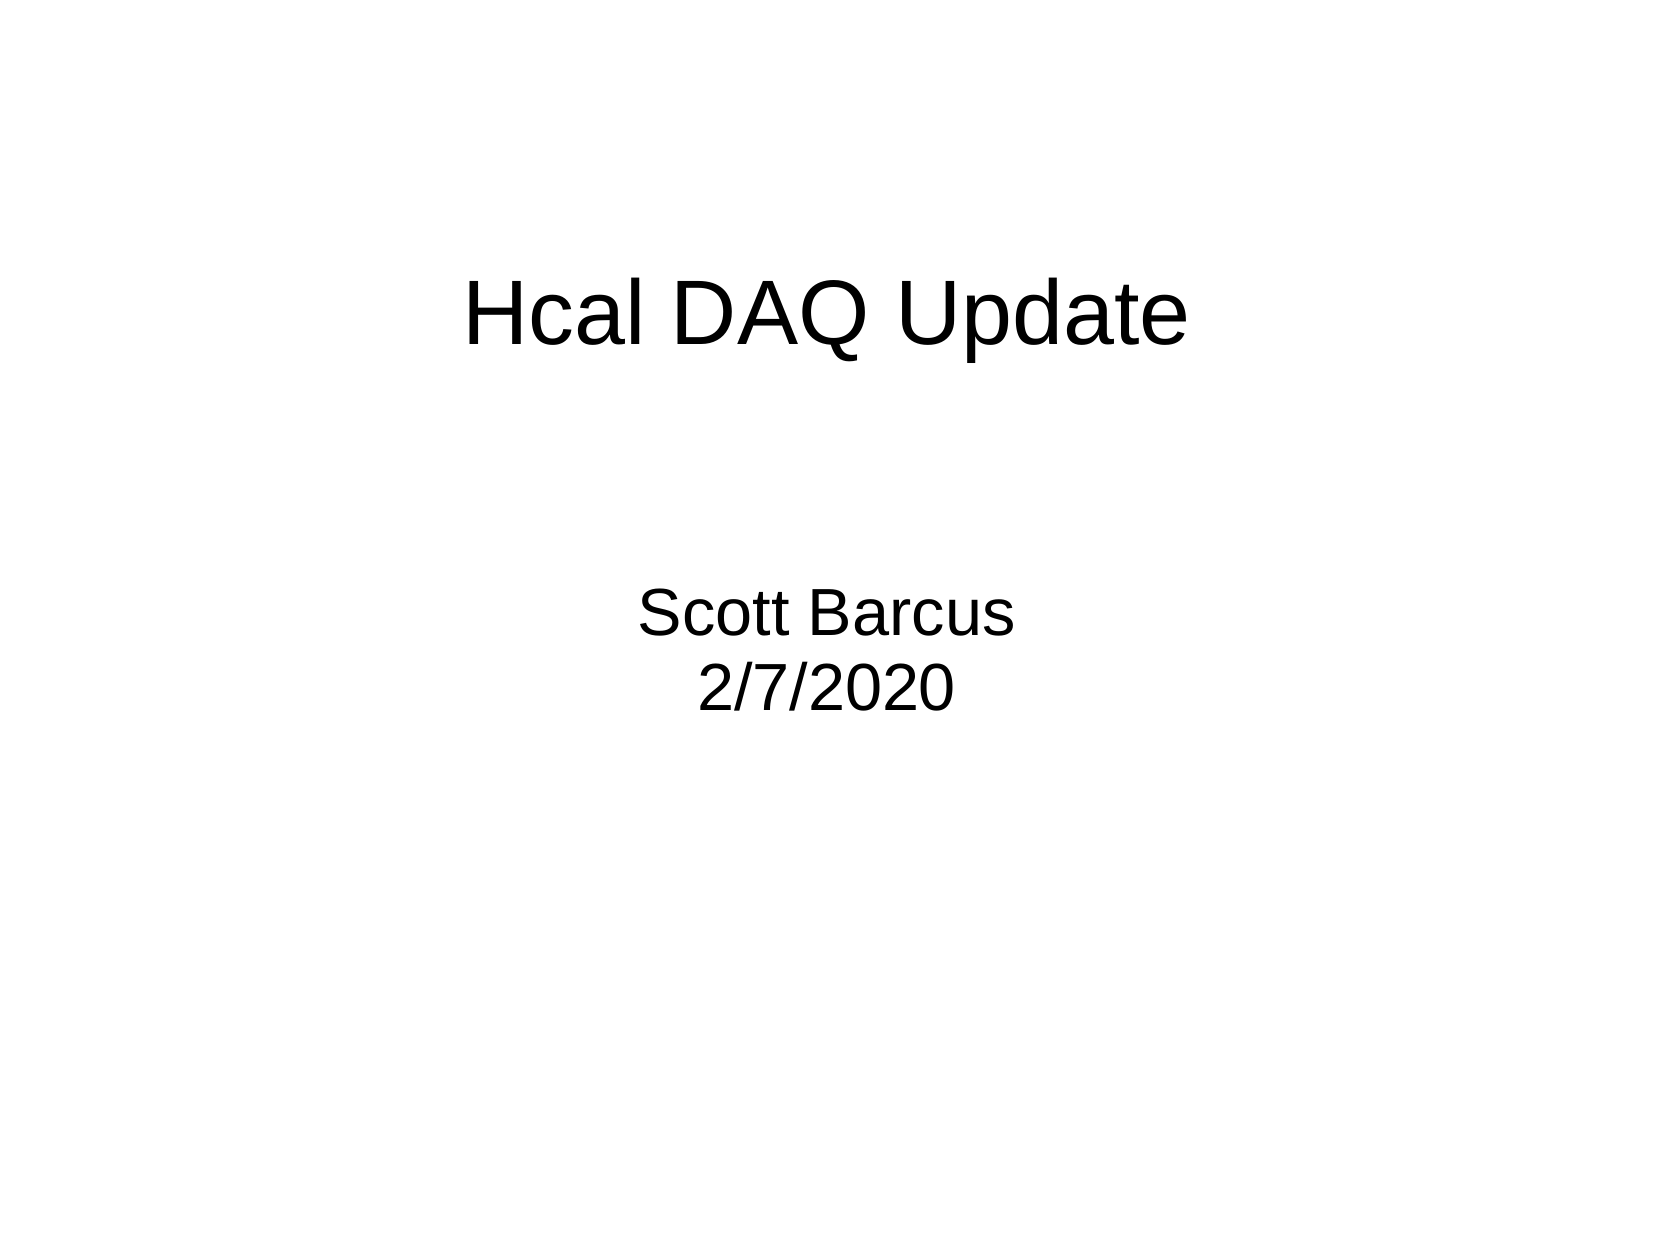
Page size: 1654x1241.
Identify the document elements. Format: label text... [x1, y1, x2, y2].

subtitle Scott Barcus 2/7/2020 [82, 290, 1571, 1010]
title Hcal DAQ Update [82, 208, 1571, 290]
